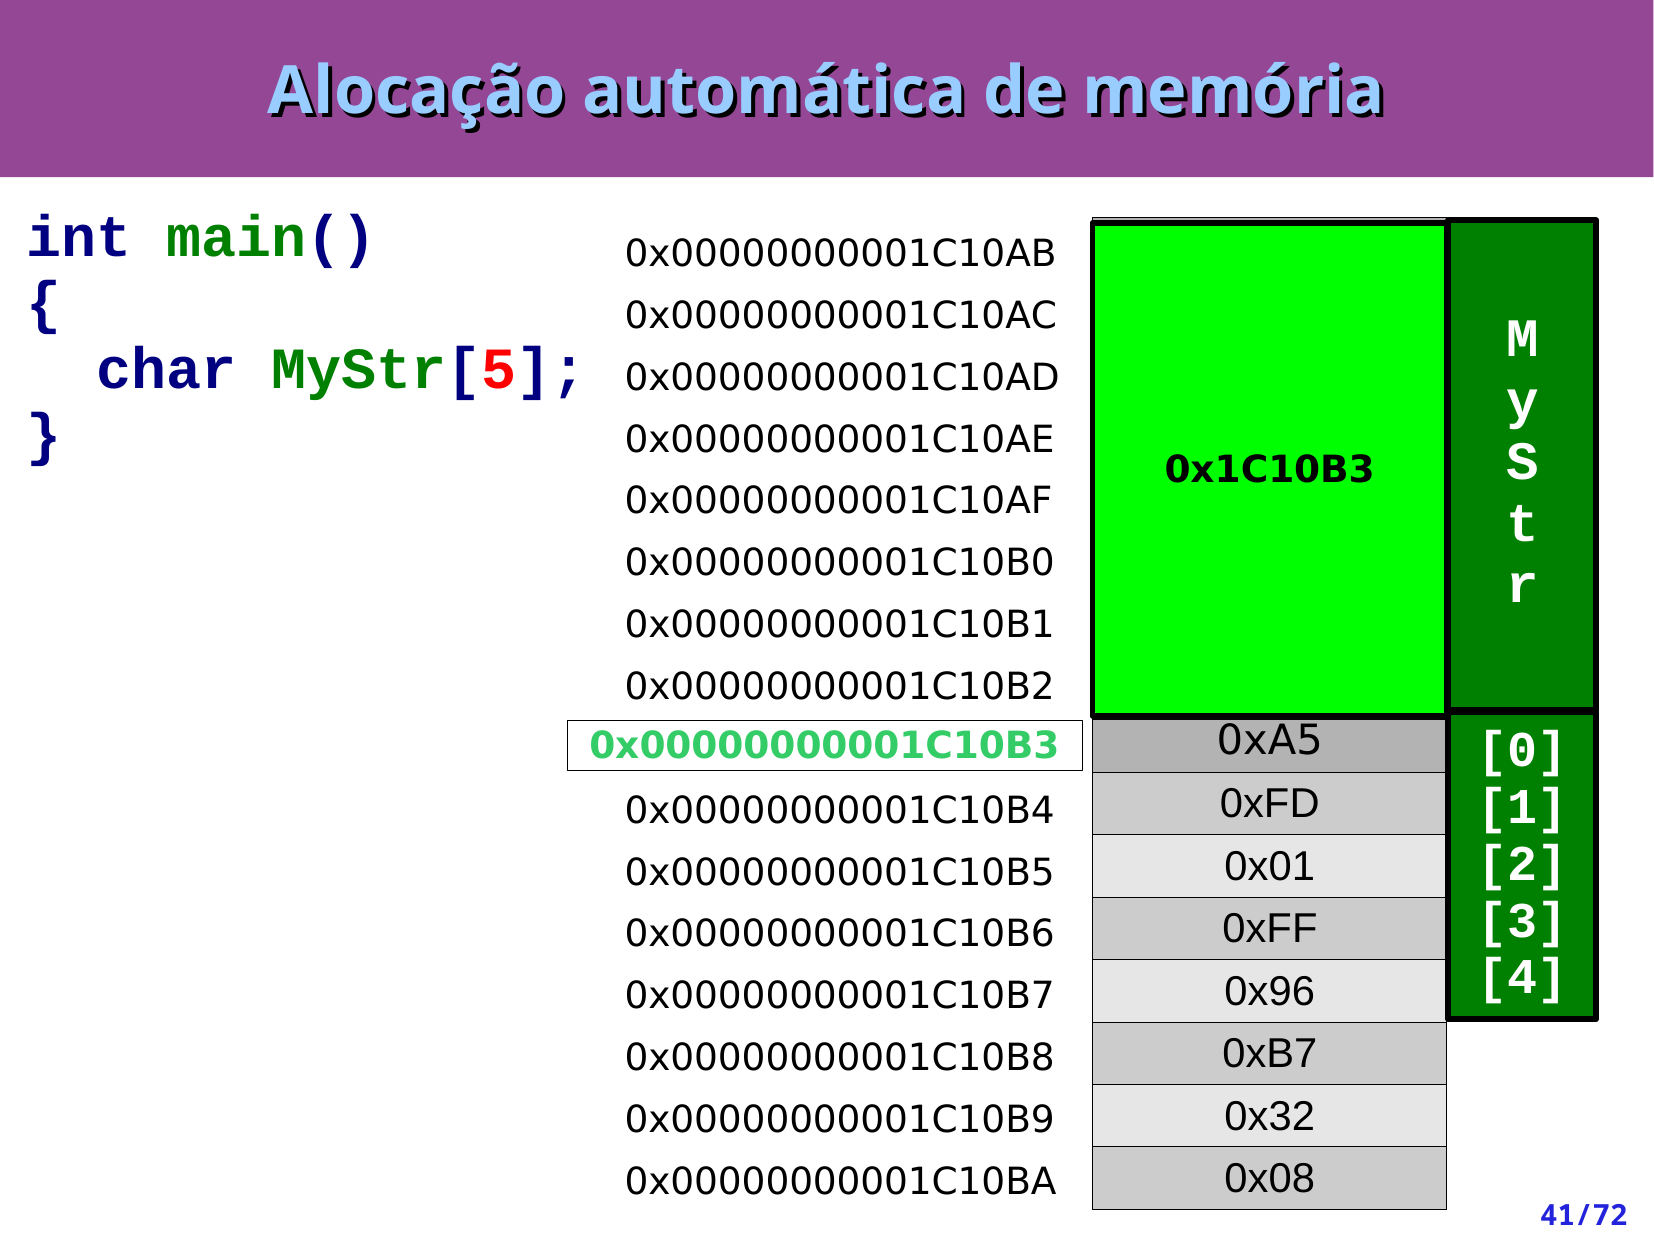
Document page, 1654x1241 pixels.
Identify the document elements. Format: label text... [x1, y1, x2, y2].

table_cell 0xB7 [1093, 1023, 1446, 1084]
text_box 0x00000000001C10AD [609, 348, 1083, 407]
text_box 0x00000000001C10AC [609, 286, 1083, 346]
text_box 0x00000000001C10B8 [609, 1028, 1083, 1088]
table_cell 0x08 [1093, 1147, 1446, 1209]
table_header 0xA5 [1093, 720, 1445, 772]
text_box 0x00000000001C10B3 [609, 771, 1071, 779]
table_cell 0xFF [1093, 898, 1445, 959]
table_cell 0x32 [1093, 1085, 1446, 1146]
table_cell 0x01 [1093, 835, 1445, 897]
title Alocação automática de memória [82, 0, 1571, 192]
text_box 0x00000000001C10AE [609, 409, 1083, 469]
text_box 0x00000000001C10B3 [566, 720, 1083, 771]
table_cell 0xFD [1093, 773, 1445, 834]
text_box 0x00000000001C10B2 [609, 657, 1083, 717]
text_box 0x00000000001C10B1 [609, 595, 1083, 655]
text_box 0x00000000001C10B5 [609, 843, 1083, 902]
text_box 0x00000000001C10AF [609, 471, 1083, 531]
text_box 0x00000000001C10B4 [609, 781, 1083, 840]
table_cell 0x96 [1093, 960, 1445, 1022]
text_box 0x00000000001C10B9 [609, 1090, 1083, 1150]
text_box 0x00000000001C10B7 [609, 966, 1083, 1026]
text_box [0] [1] [2] [3] [4] [1448, 712, 1596, 1020]
text_box 0x00000000001C10B0 [609, 533, 1083, 593]
text_box M y S t r [1448, 220, 1597, 709]
text_box 0x00000000001C10AB [609, 224, 1077, 284]
text_box 0x1C10B3 [1092, 222, 1445, 716]
text_box 0x00000000001C10BA [609, 1152, 1083, 1212]
text_box 0x00000000001C10B6 [609, 904, 1083, 964]
text_box int main() { char MyStr[5]; } [11, 200, 609, 502]
